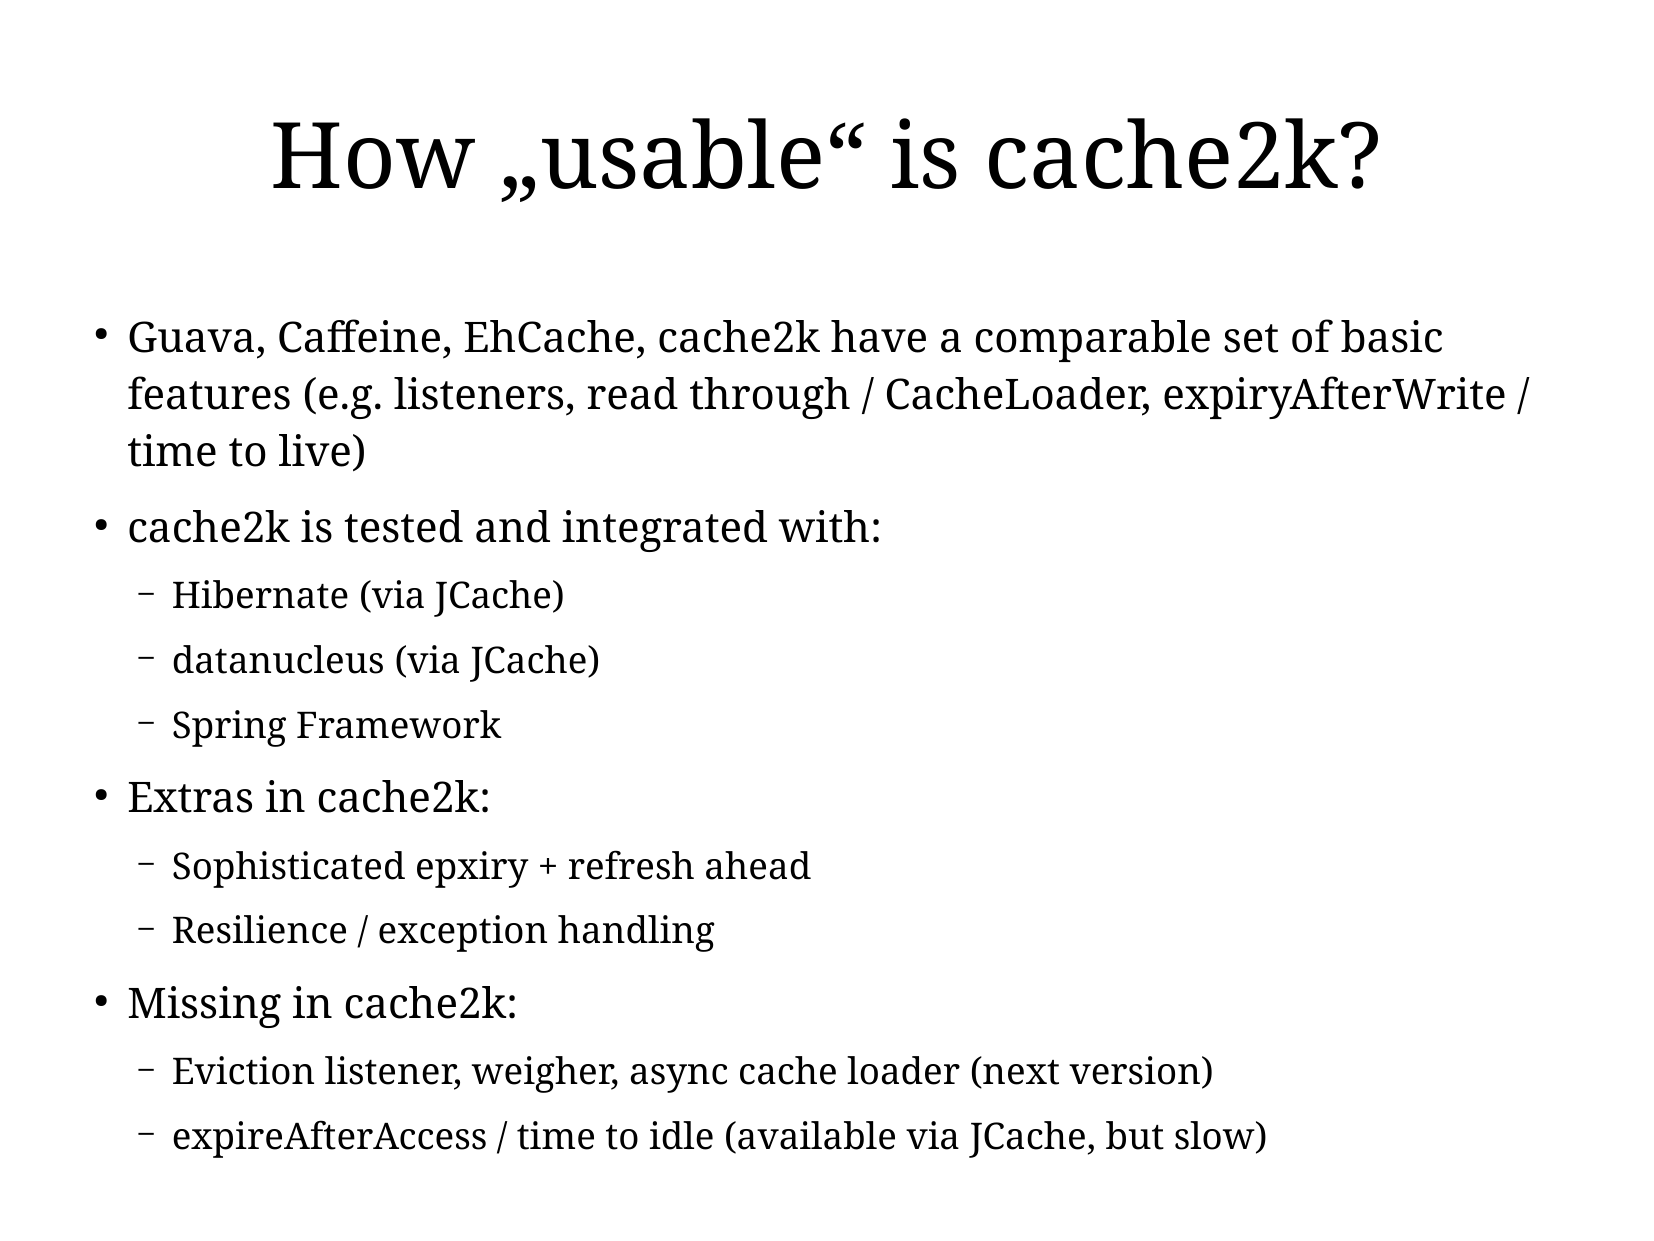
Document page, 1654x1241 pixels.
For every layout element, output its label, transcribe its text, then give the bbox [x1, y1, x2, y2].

title How „usable“ is cache2k? [82, 49, 1571, 257]
list Guava, Caffeine, EhCache, cache2k have a comparable set of basic features (e.g. listeners, read through / CacheLoader, expiryAfterWrite / time to live) cache2k is tested and integrated with: Hibernate (via JCache) datanucleus (via JCache) Spring Framework Extras in cache2k: Sophisticated epxiry + refresh ahead Resilience / exception handling Missing in cache2k: Eviction listener, weigher, async cache loader (next version) expireAfterAccess / time to idle (available via JCache, but slow) [82, 307, 1571, 1170]
